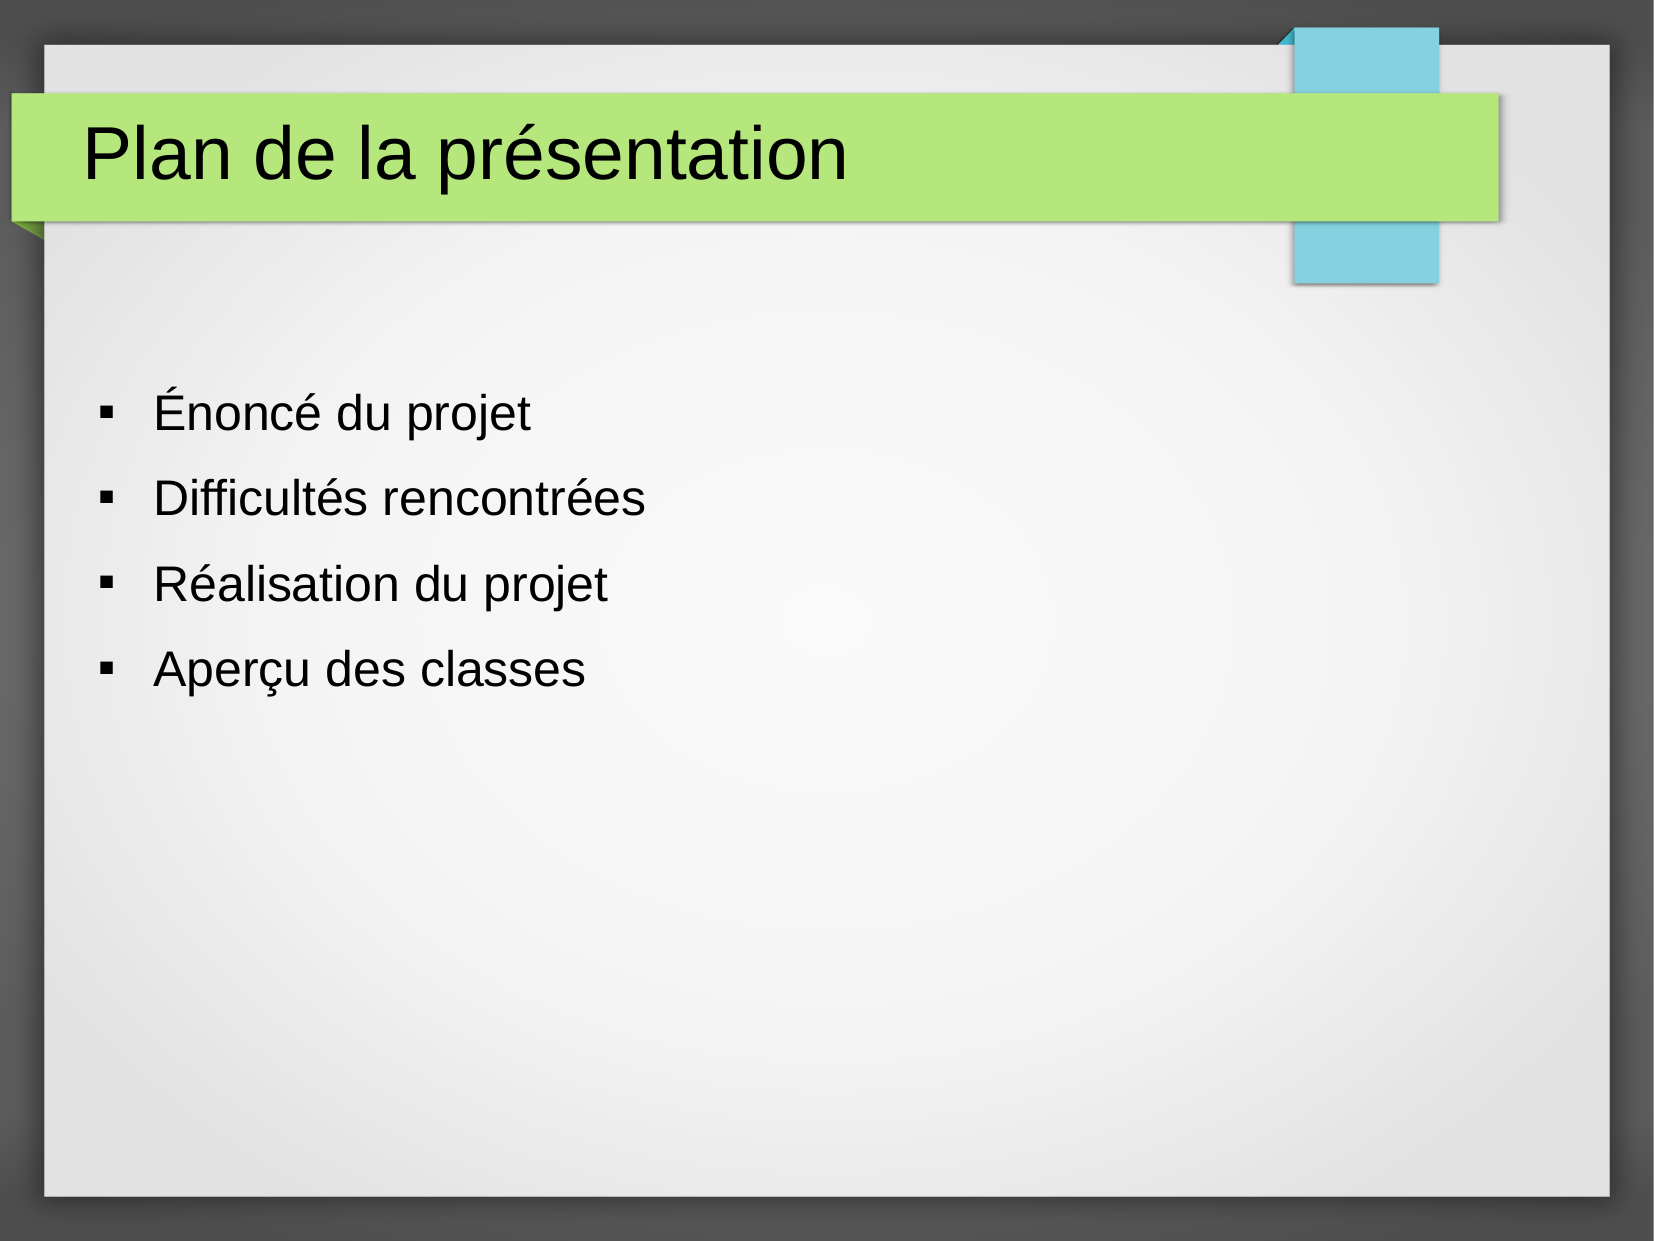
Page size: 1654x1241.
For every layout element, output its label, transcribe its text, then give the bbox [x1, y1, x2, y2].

list Énoncé du projet Difficultés rencontrées Réalisation du projet Aperçu des classes [82, 295, 1571, 1015]
title Plan de la présentation [82, 94, 1264, 213]
picture [0, 0, 1654, 1241]
